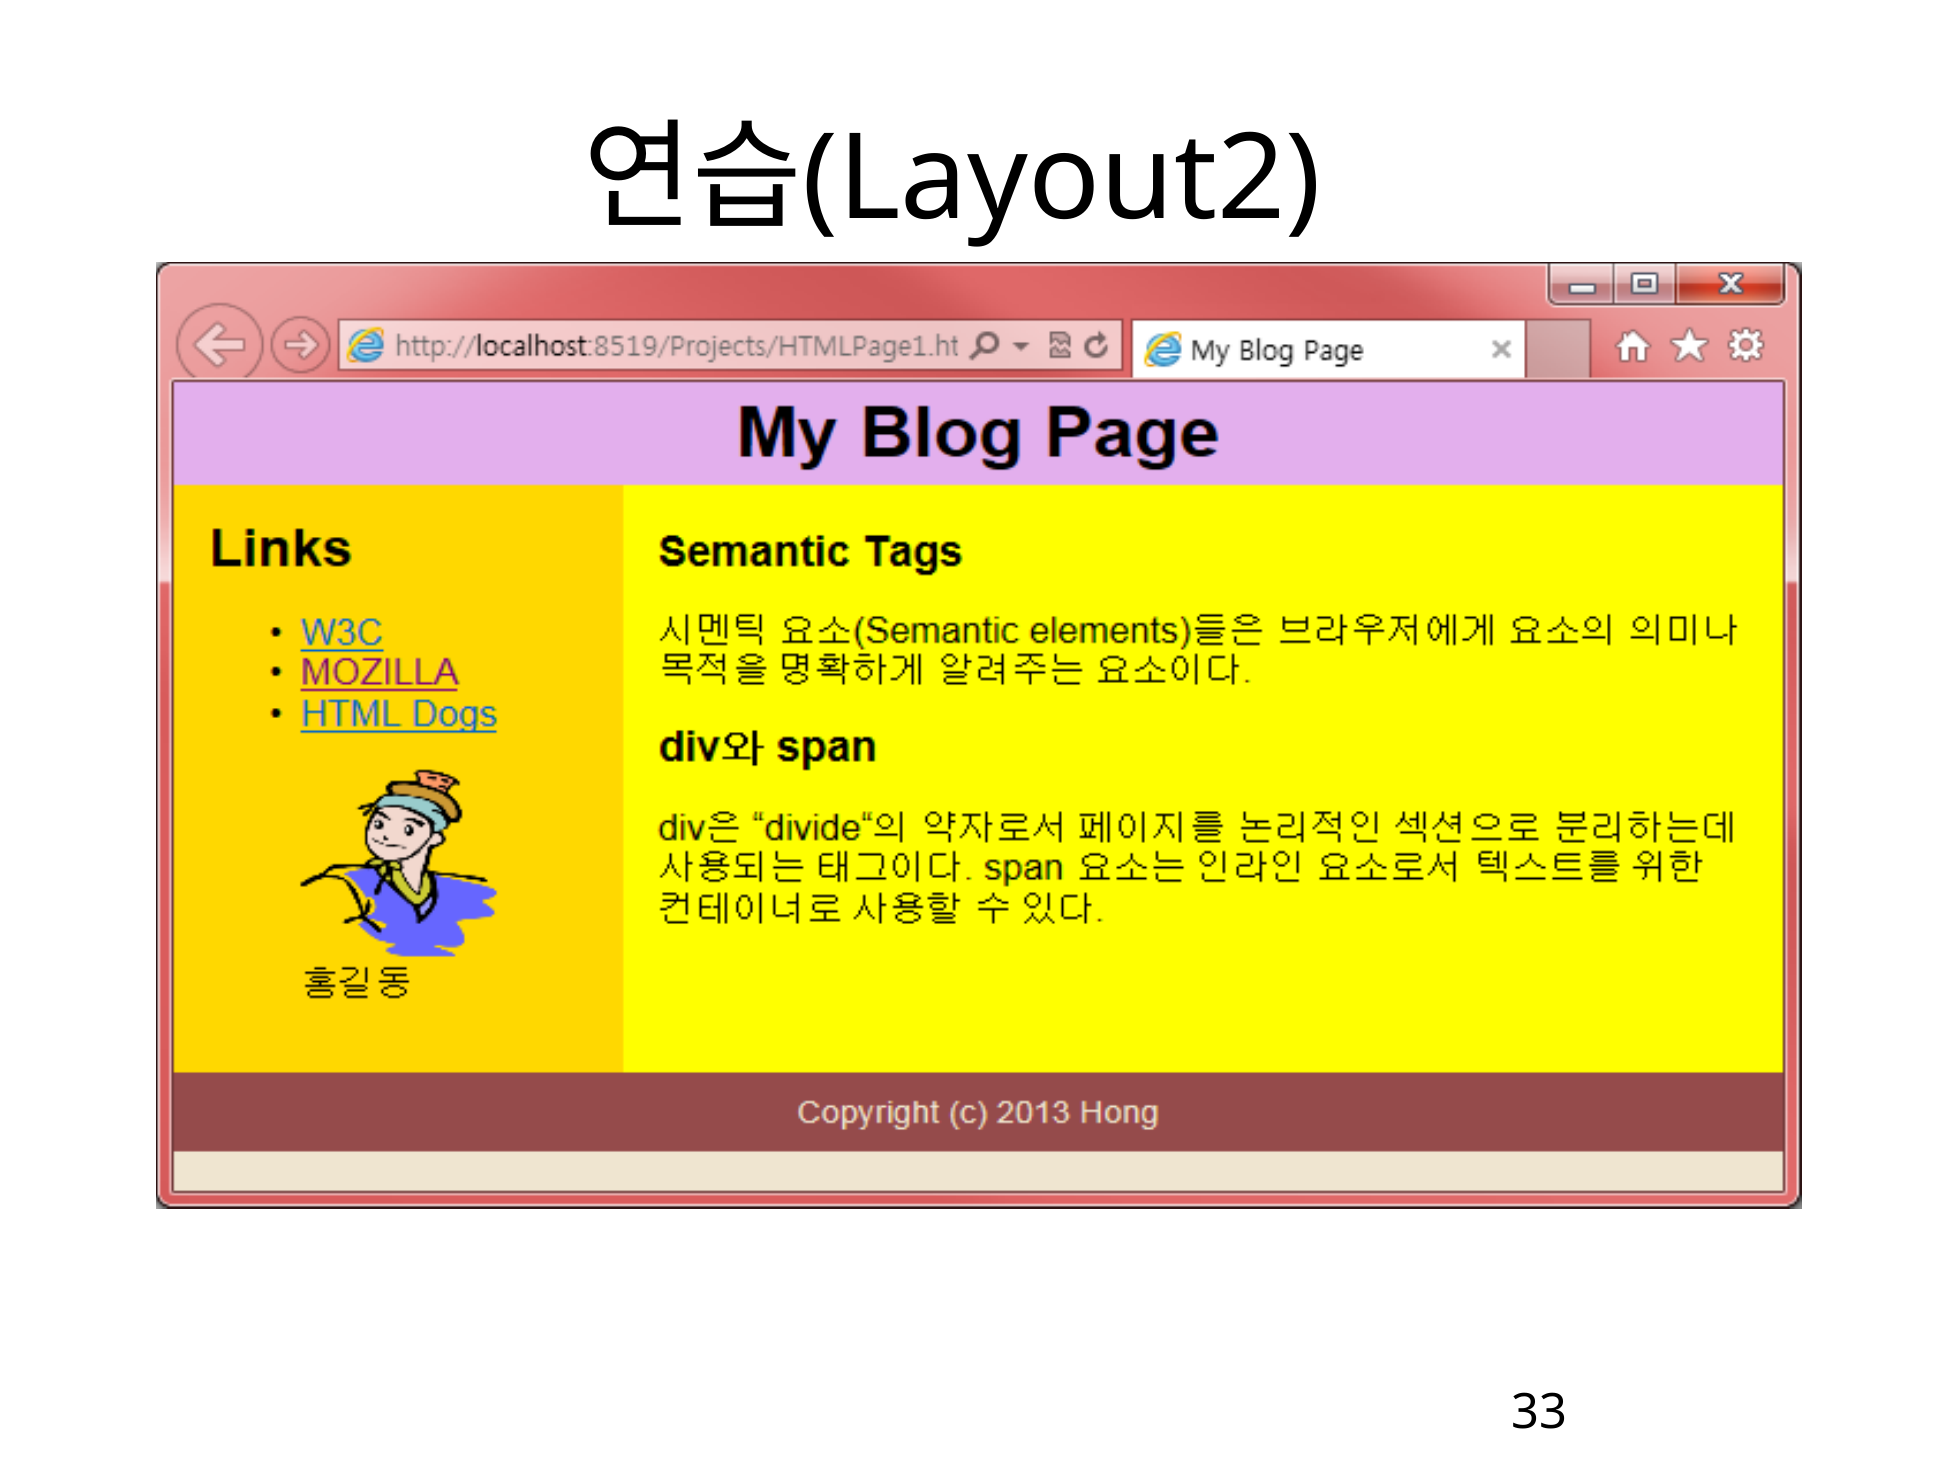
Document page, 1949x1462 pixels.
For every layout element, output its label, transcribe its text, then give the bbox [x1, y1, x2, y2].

title 연습(Layout2) [156, 92, 1749, 255]
slide_number <숫자> [1496, 1372, 1899, 1462]
picture [156, 262, 1802, 1209]
